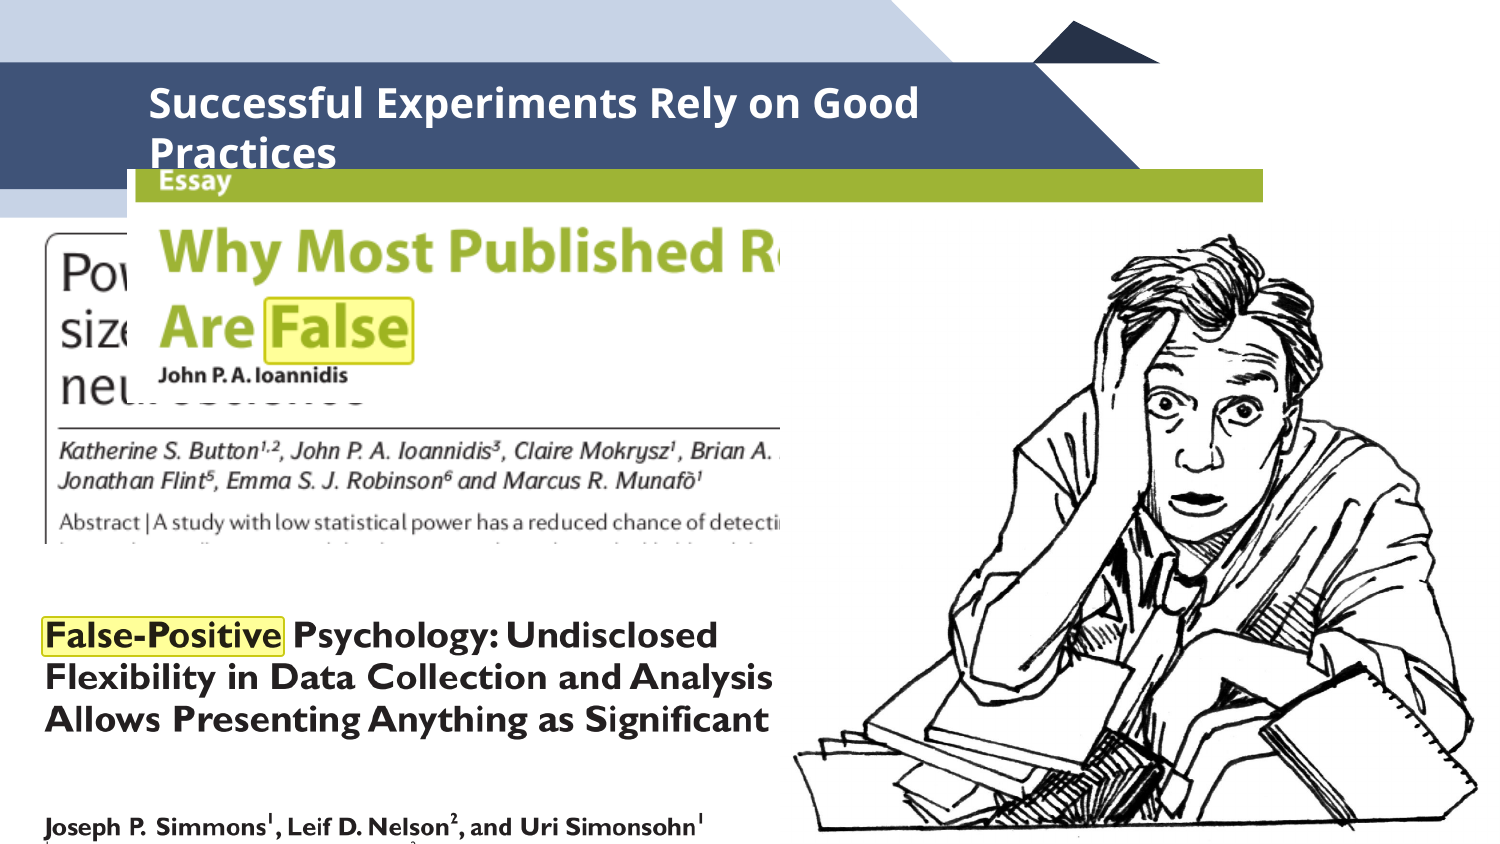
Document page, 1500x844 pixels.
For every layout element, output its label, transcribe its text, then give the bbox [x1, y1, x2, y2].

picture [25, 169, 1500, 844]
title Successful Experiments Rely on Good Practices [133, 64, 997, 169]
